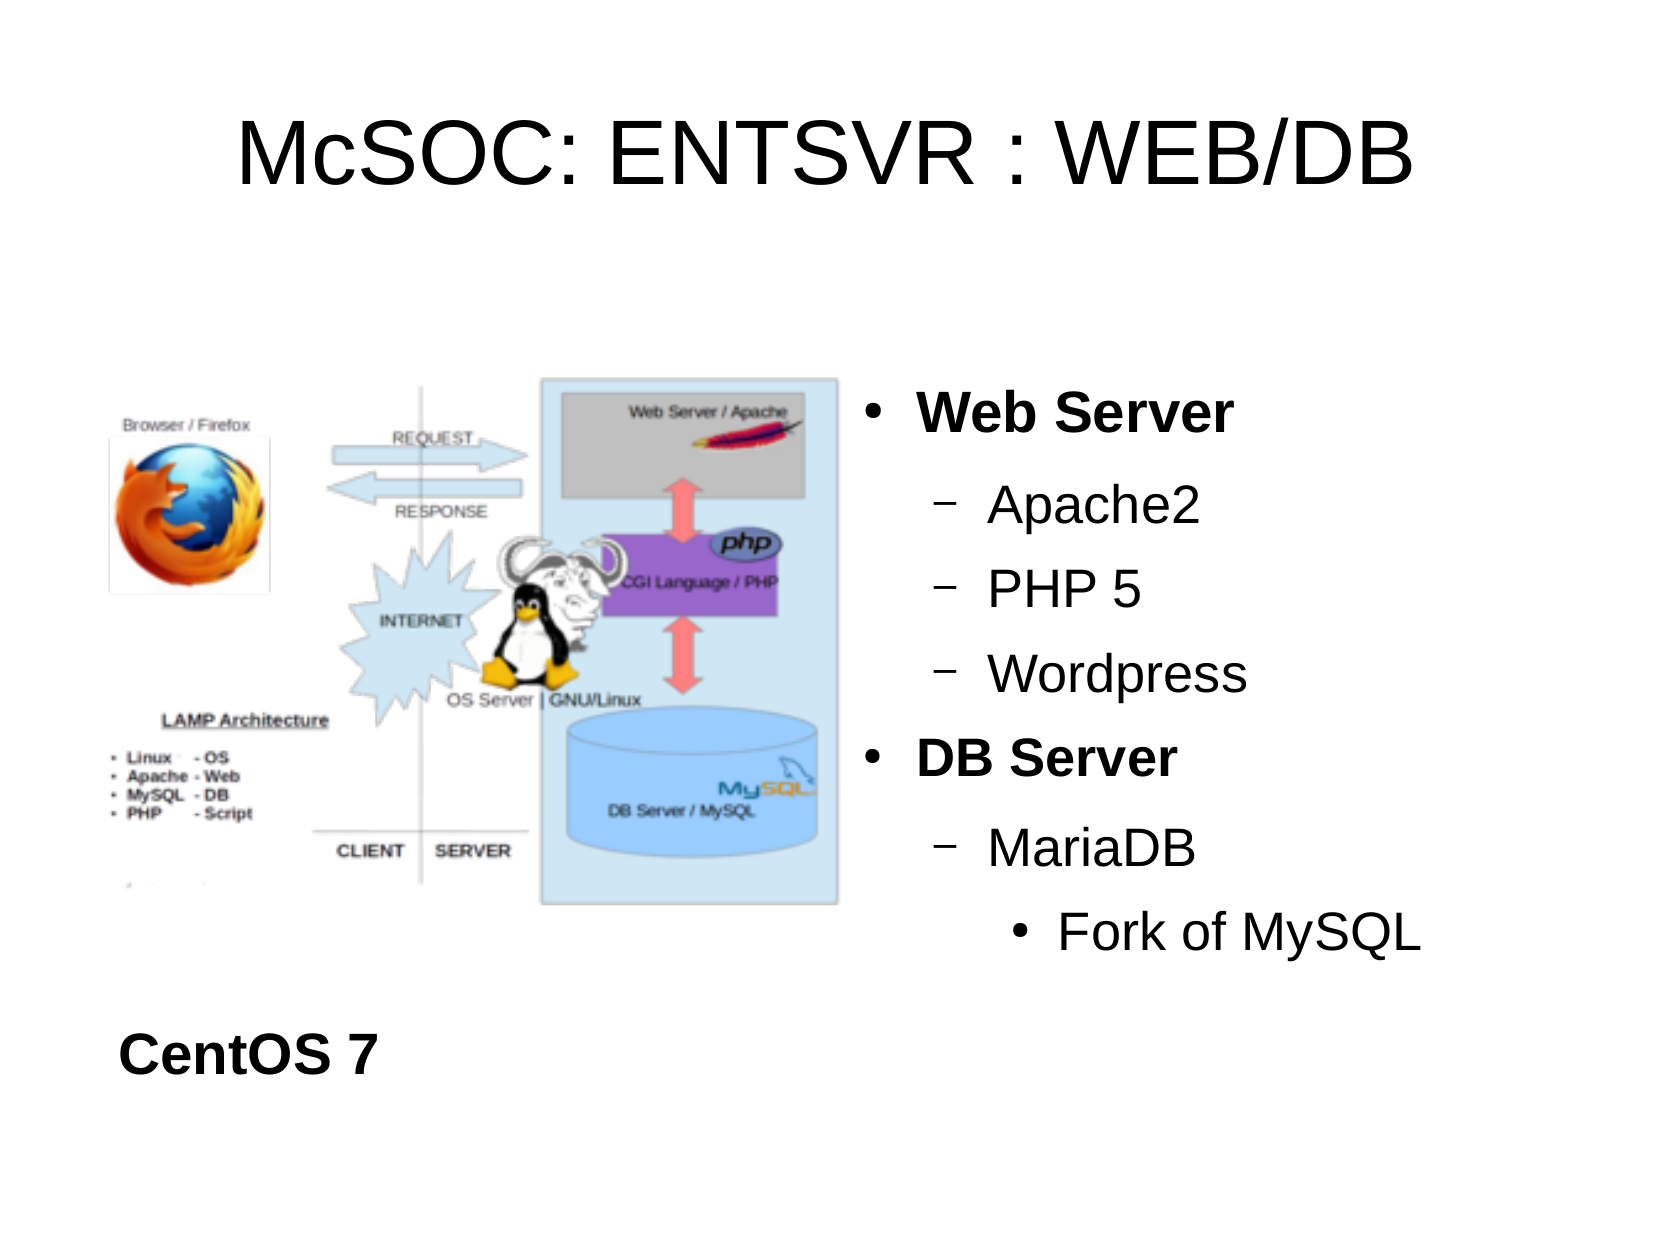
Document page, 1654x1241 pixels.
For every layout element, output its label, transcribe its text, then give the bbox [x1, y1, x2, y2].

picture [105, 374, 846, 916]
list Web Server Apache2 PHP 5 Wordpress DB Server MariaDB Fork of MySQL [845, 290, 1572, 1010]
title McSOC: ENTSVR : WEB/DB [82, 49, 1571, 257]
text_box CentOS 7 [103, 1014, 396, 1096]
